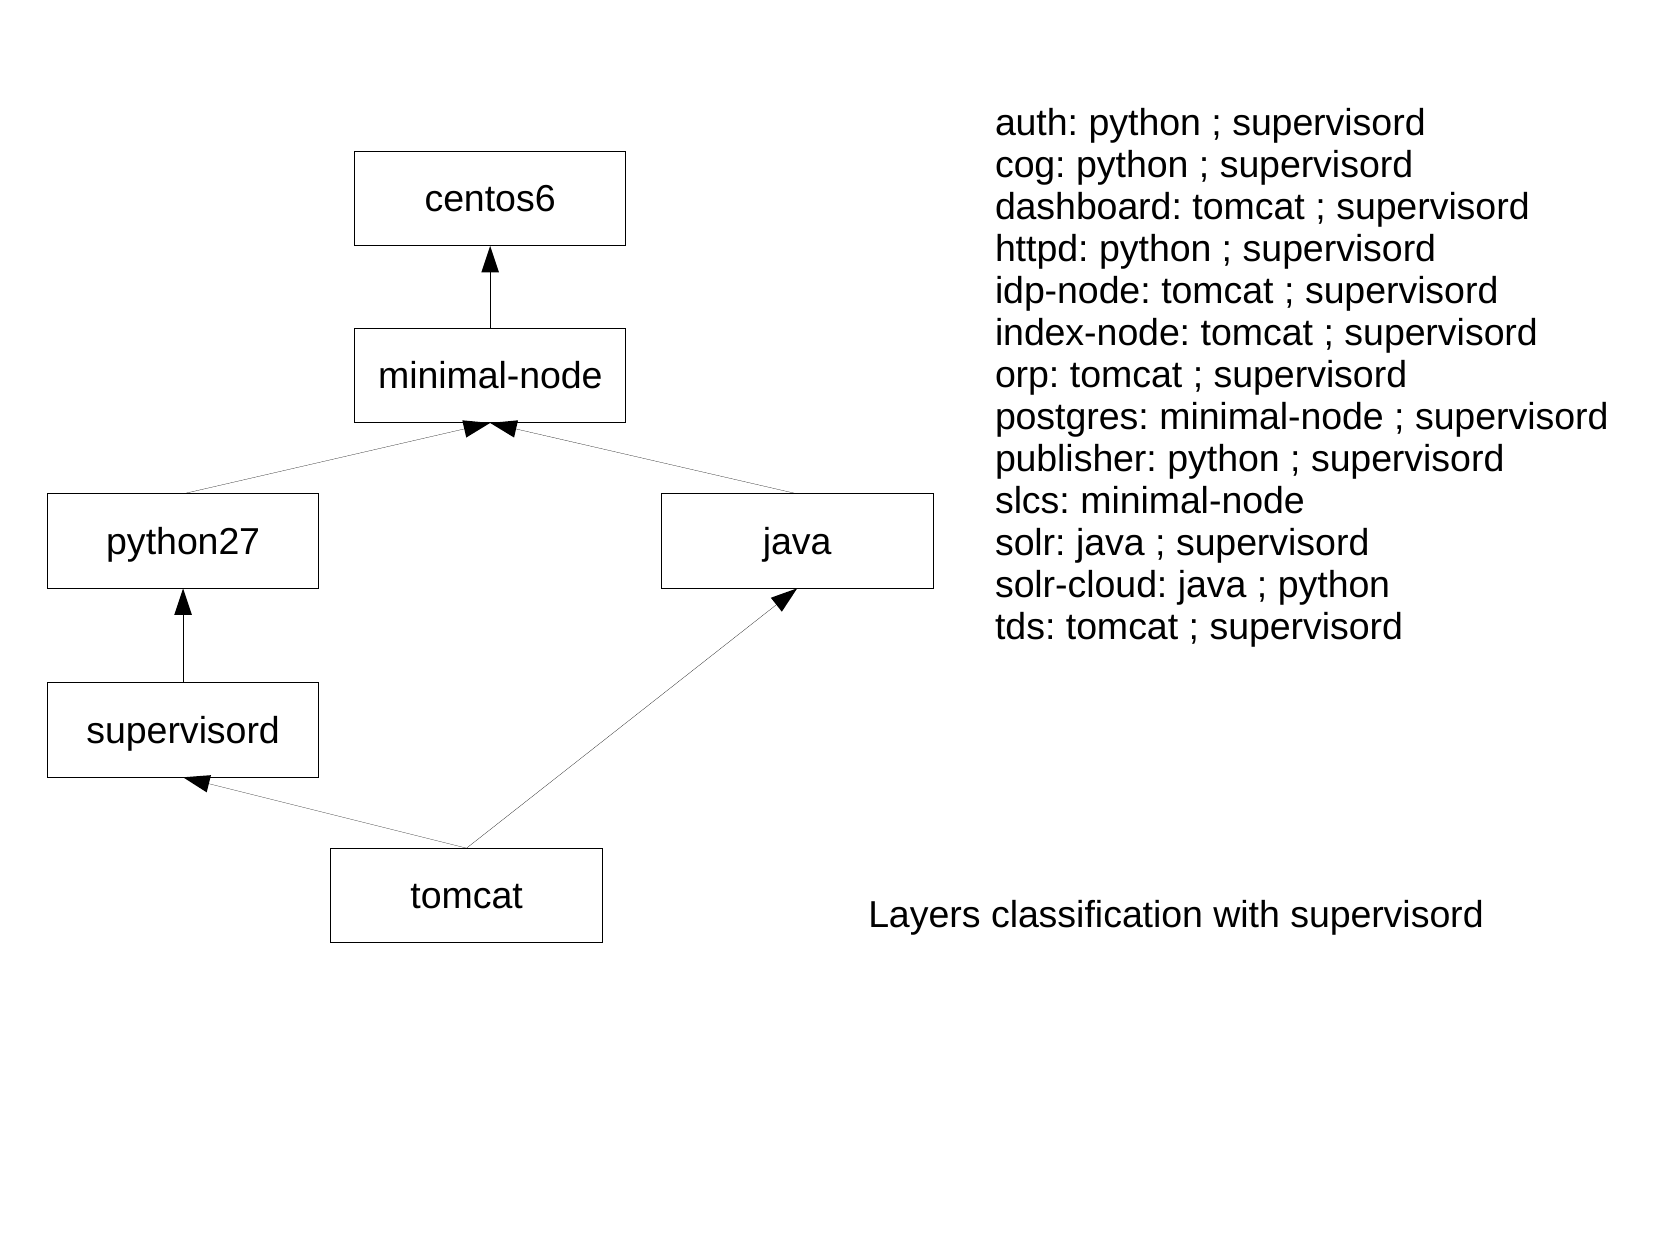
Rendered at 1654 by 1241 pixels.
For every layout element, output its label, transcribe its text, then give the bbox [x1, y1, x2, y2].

text_box java [661, 493, 934, 589]
text_box tomcat [330, 848, 603, 943]
text_box supervisord [47, 682, 319, 778]
text_box Layers classification with supervisord [853, 885, 1501, 943]
text_box minimal-node [354, 328, 626, 423]
text_box python27 [47, 493, 319, 589]
text_box centos6 [354, 151, 626, 246]
text_box auth: python ; supervisord cog: python ; supervisord dashboard: tomcat ; supervisord httpd: python ; supervisord idp-node: tomcat ; supervisord index-node: tomcat ; supervisord orp: tomcat ; supervisord postgres: minimal-node ; supervisord publisher: python ; supervisord slcs: minimal-node solr: java ; supervisord solr-cloud: java ; python tds: tomcat ; supervisord [980, 94, 1630, 656]
